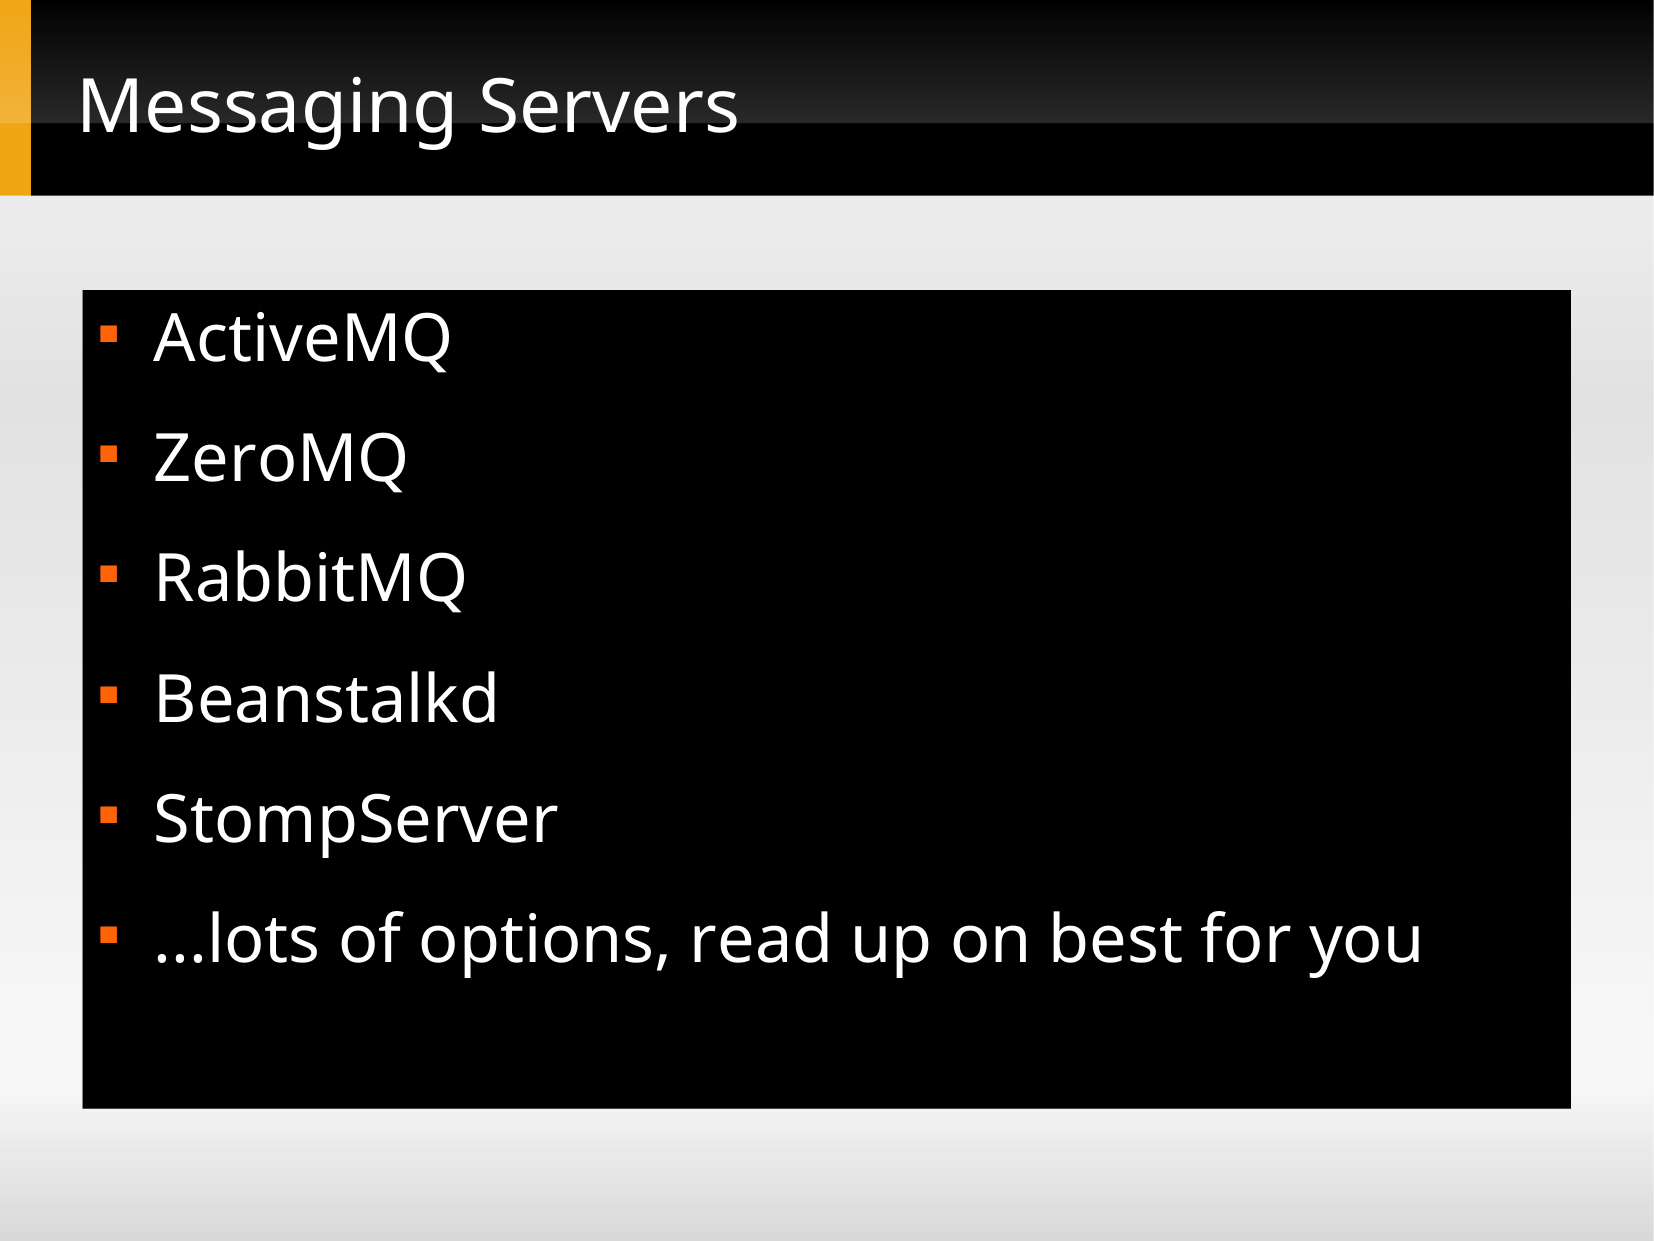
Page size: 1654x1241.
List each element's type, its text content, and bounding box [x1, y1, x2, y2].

picture [0, 0, 1654, 1241]
title Messaging Servers [76, 7, 1565, 200]
list ActiveMQ ZeroMQ RabbitMQ Beanstalkd StompServer ...lots of options, read up on best for you [82, 290, 1571, 1094]
